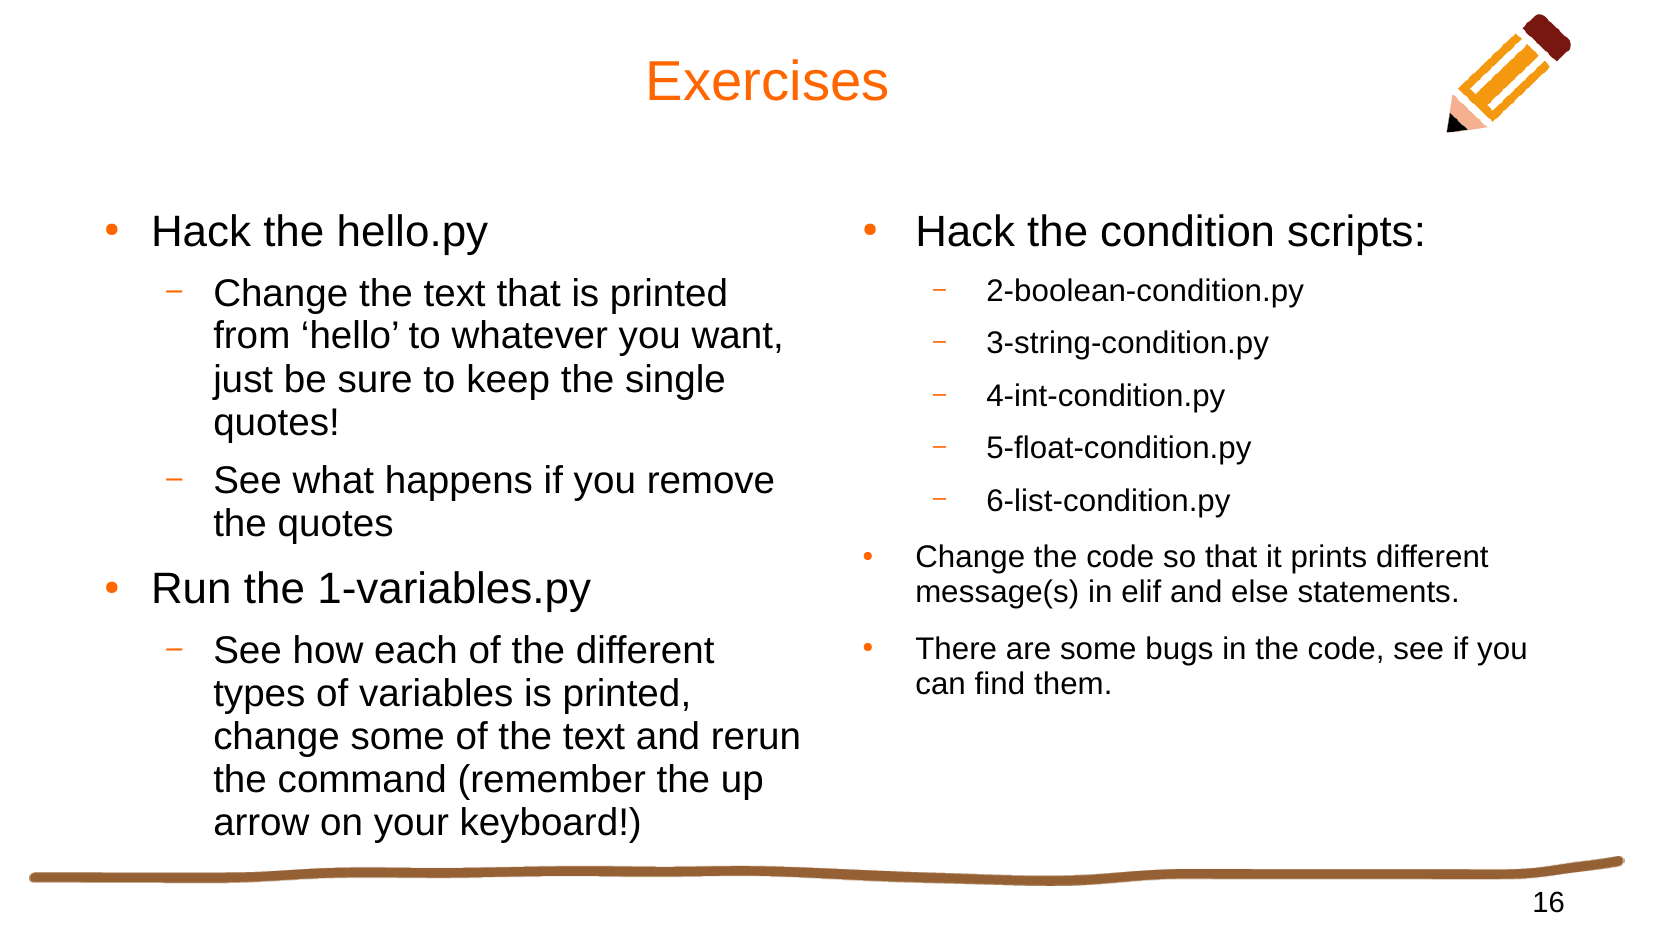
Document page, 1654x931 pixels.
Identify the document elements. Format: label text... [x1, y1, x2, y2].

list Hack the condition scripts: 2-boolean-condition.py 3-string-condition.py 4-int-condition.py 5-float-condition.py 6-list-condition.py Change the code so that it prints different message(s) in elif and else statements. There are some bugs in the code, see if you can find them. [844, 206, 1565, 857]
title Exercises [88, 29, 1447, 133]
picture [1446, 14, 1571, 133]
list Hack the hello.py Change the text that is printed from ‘hello’ to whatever you want, just be sure to keep the single quotes! See what happens if you remove the quotes Run the 1-variables.py See how each of the different types of variables is printed, change some of the text and rerun the command (remember the up arrow on your keyboard!) [88, 206, 809, 857]
picture [29, 856, 1625, 886]
